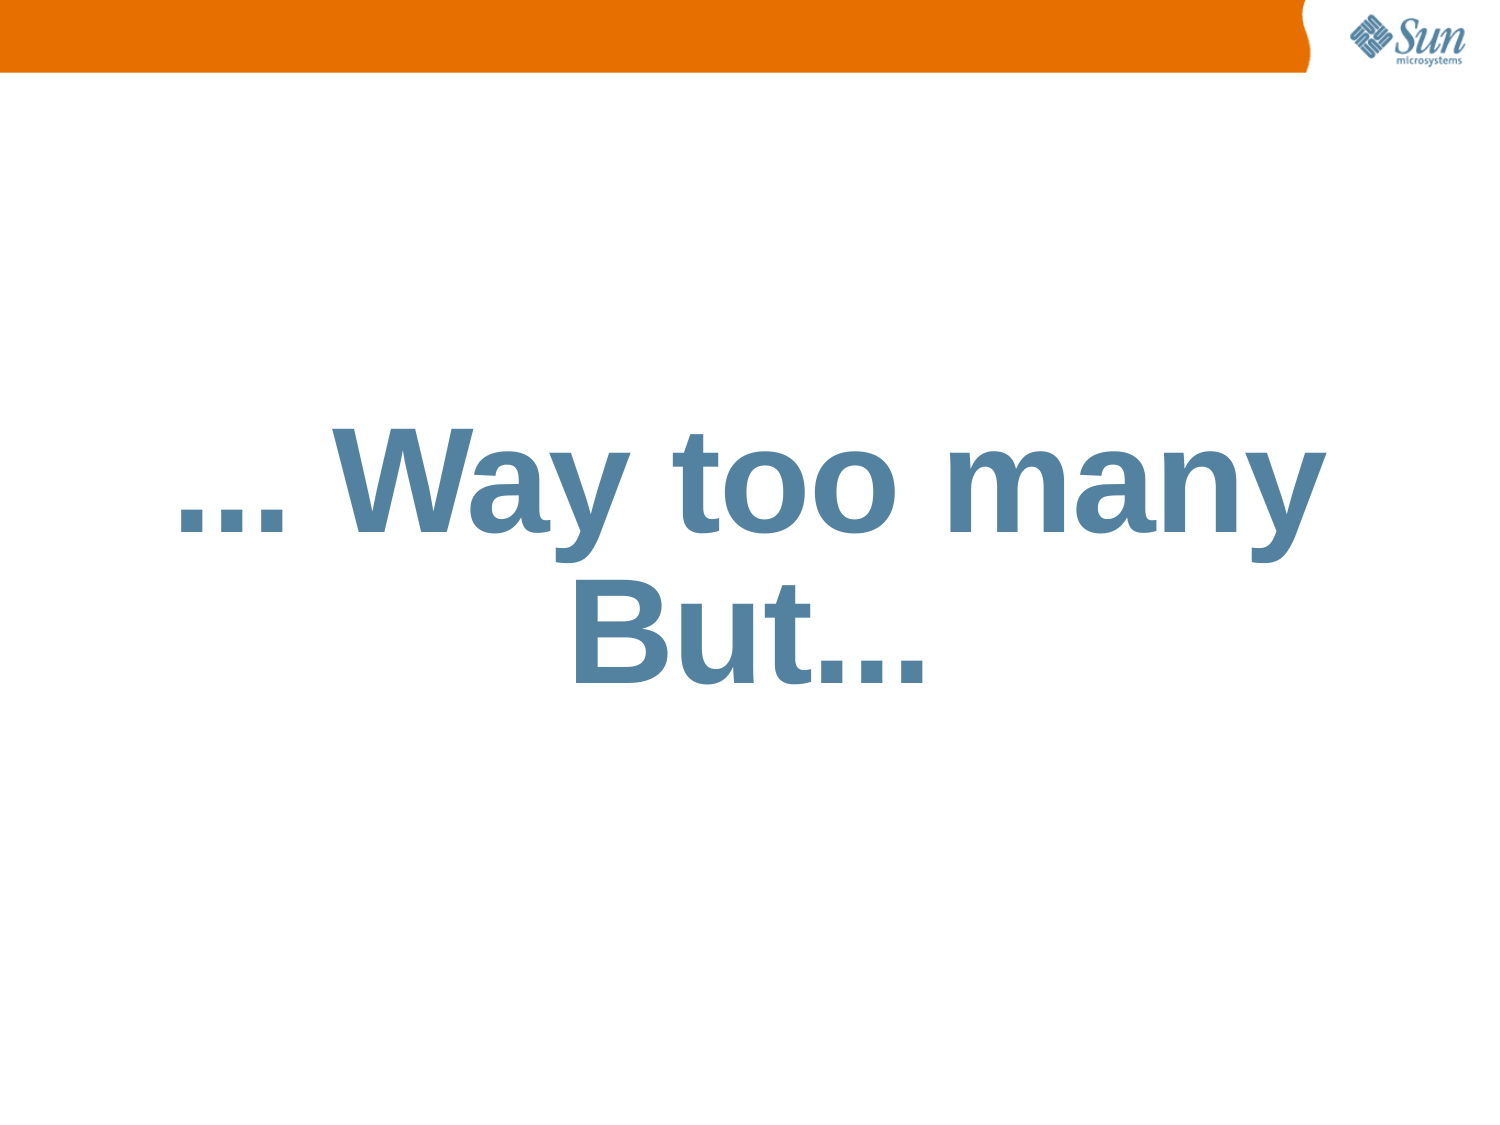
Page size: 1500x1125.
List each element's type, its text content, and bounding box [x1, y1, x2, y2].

text_box ... Way too many But... [0, 0, 1500, 1125]
